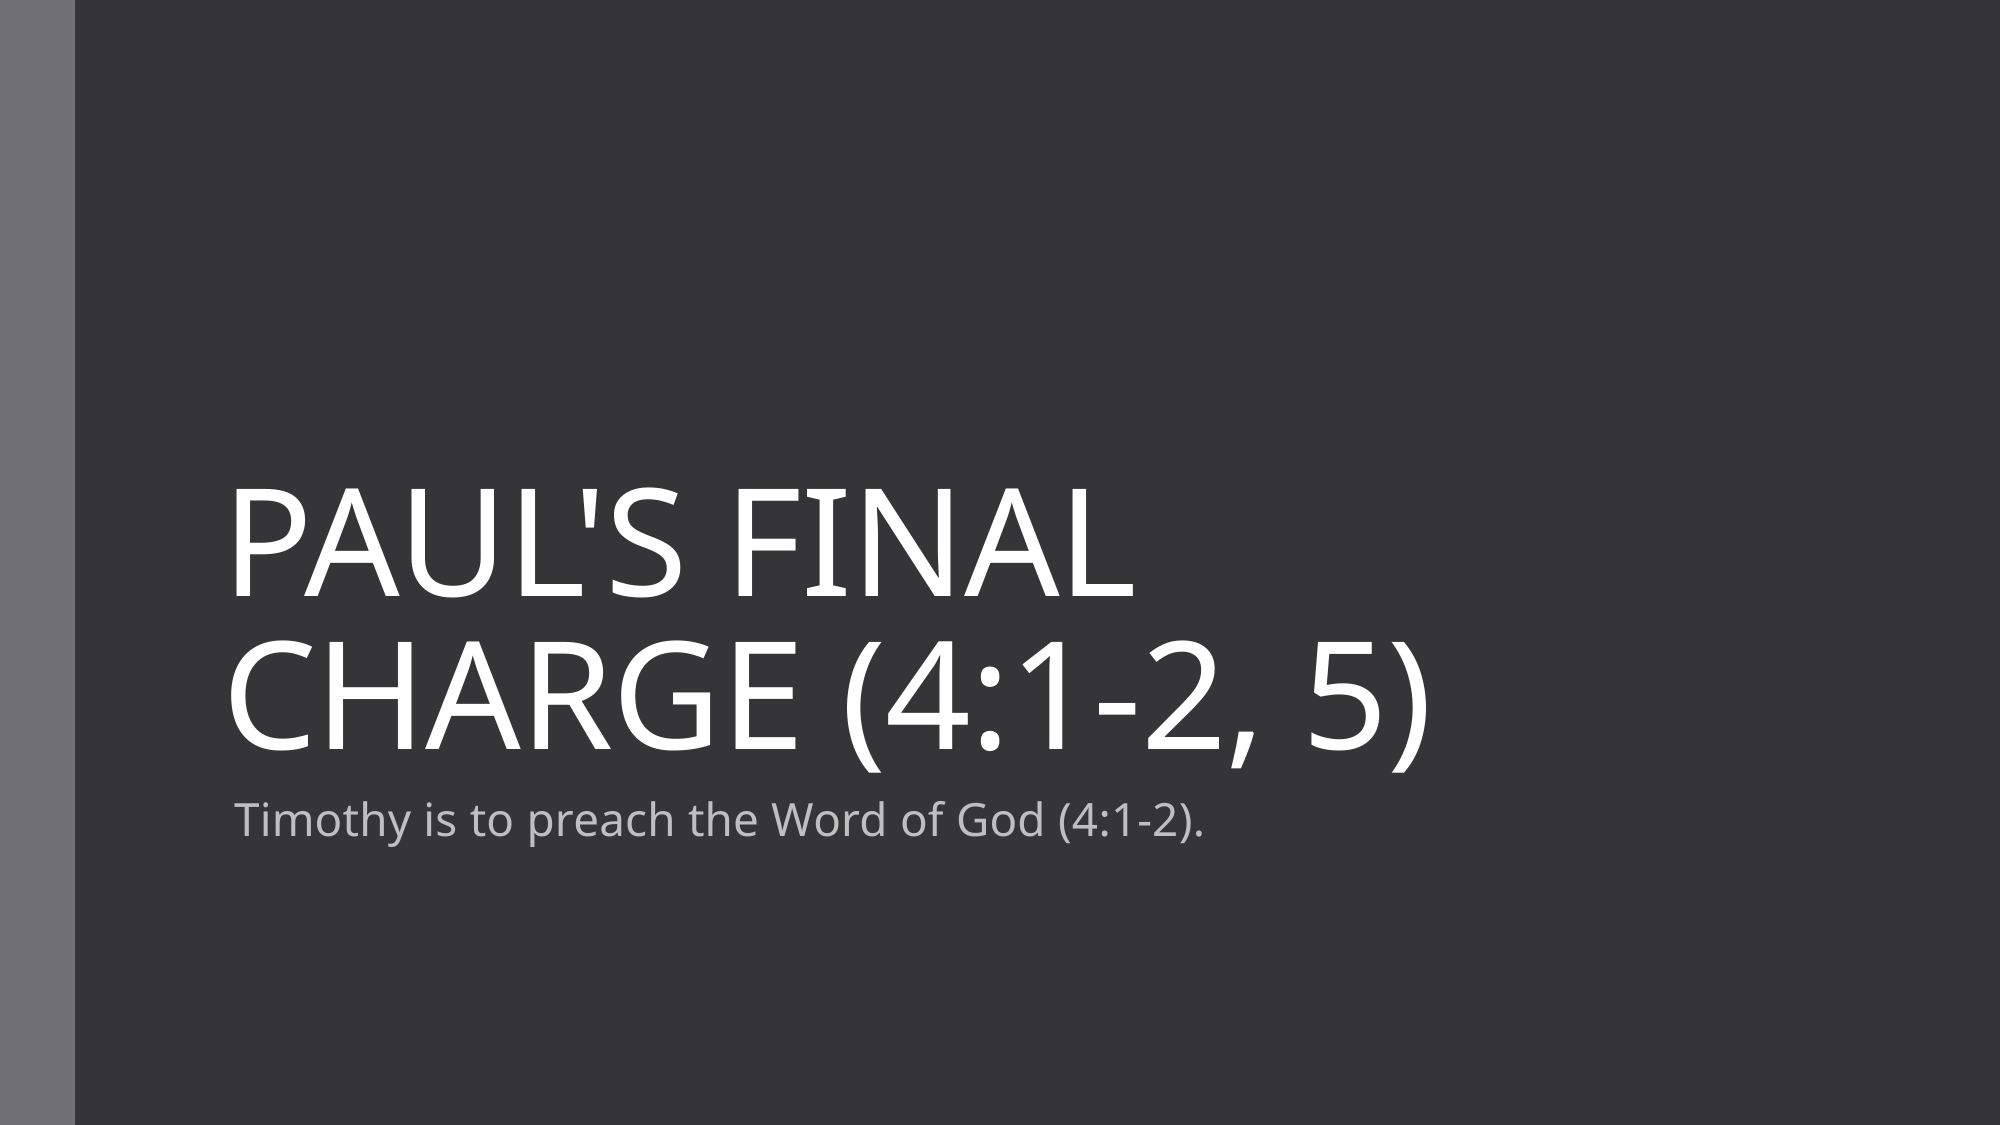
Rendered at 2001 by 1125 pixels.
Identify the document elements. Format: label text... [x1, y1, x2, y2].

title PAUL'S FINAL CHARGE (4:1-2, 5) [206, 124, 1752, 787]
subtitle Timothy is to preach the Word of God (4:1-2). [206, 787, 1752, 1066]
